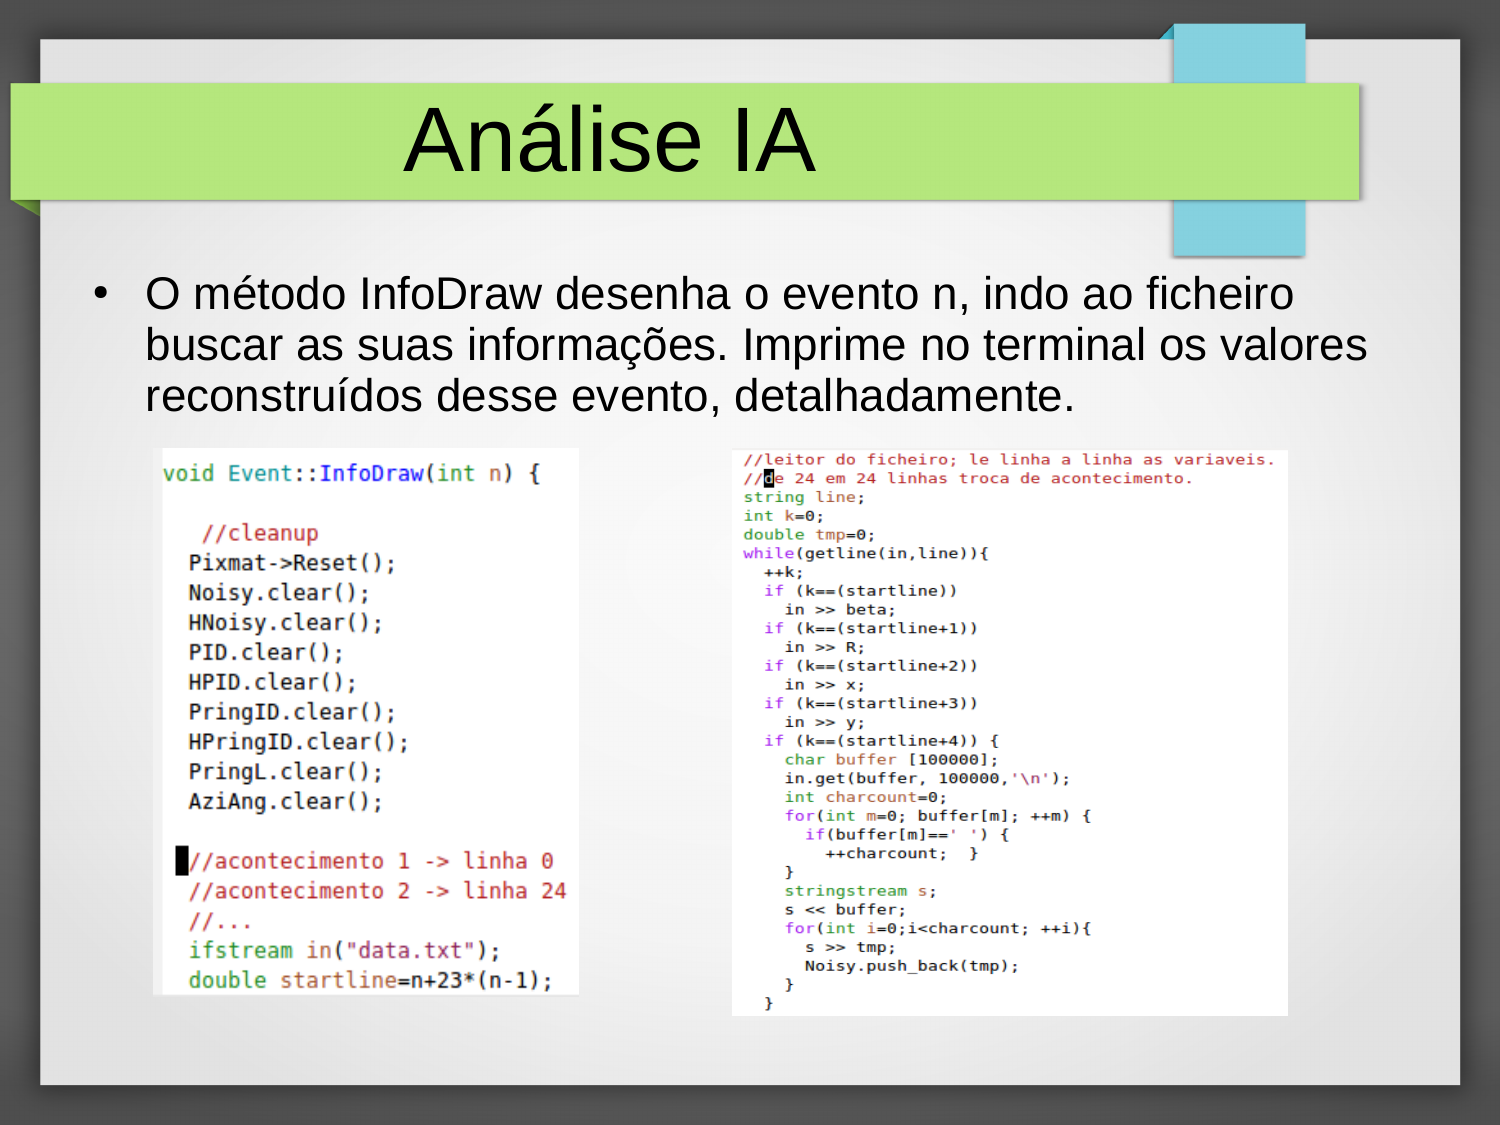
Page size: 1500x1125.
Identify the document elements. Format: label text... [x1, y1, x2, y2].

list O método InfoDraw desenha o evento n, indo ao ficheiro buscar as suas informações. Imprime no terminal os valores reconstruídos desse evento, detalhadamente. [75, 267, 1430, 1052]
picture [0, 0, 1500, 1125]
title Análise IA [75, 85, 1147, 193]
